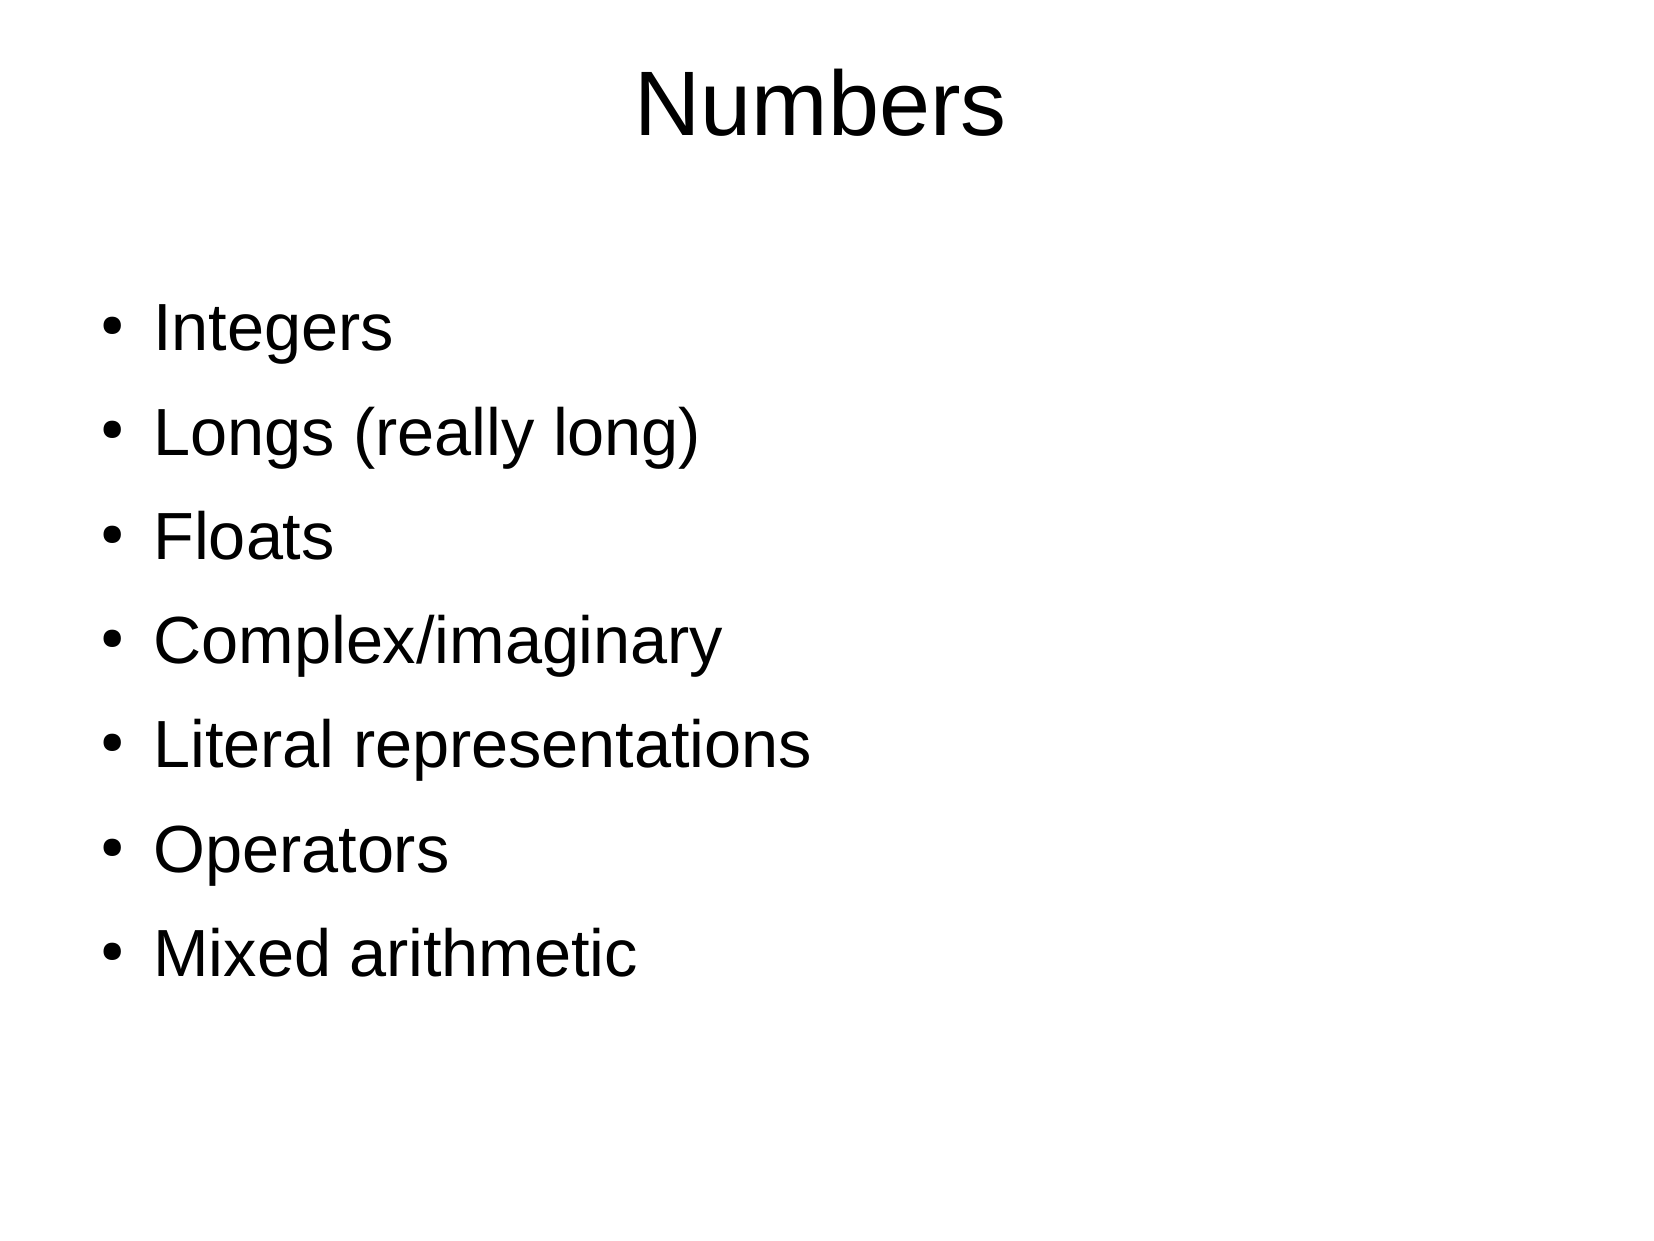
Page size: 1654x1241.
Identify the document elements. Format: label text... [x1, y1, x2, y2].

title Numbers [76, 7, 1565, 200]
list Integers Longs (really long) Floats Complex/imaginary Literal representations Operators Mixed arithmetic [82, 290, 1571, 1109]
